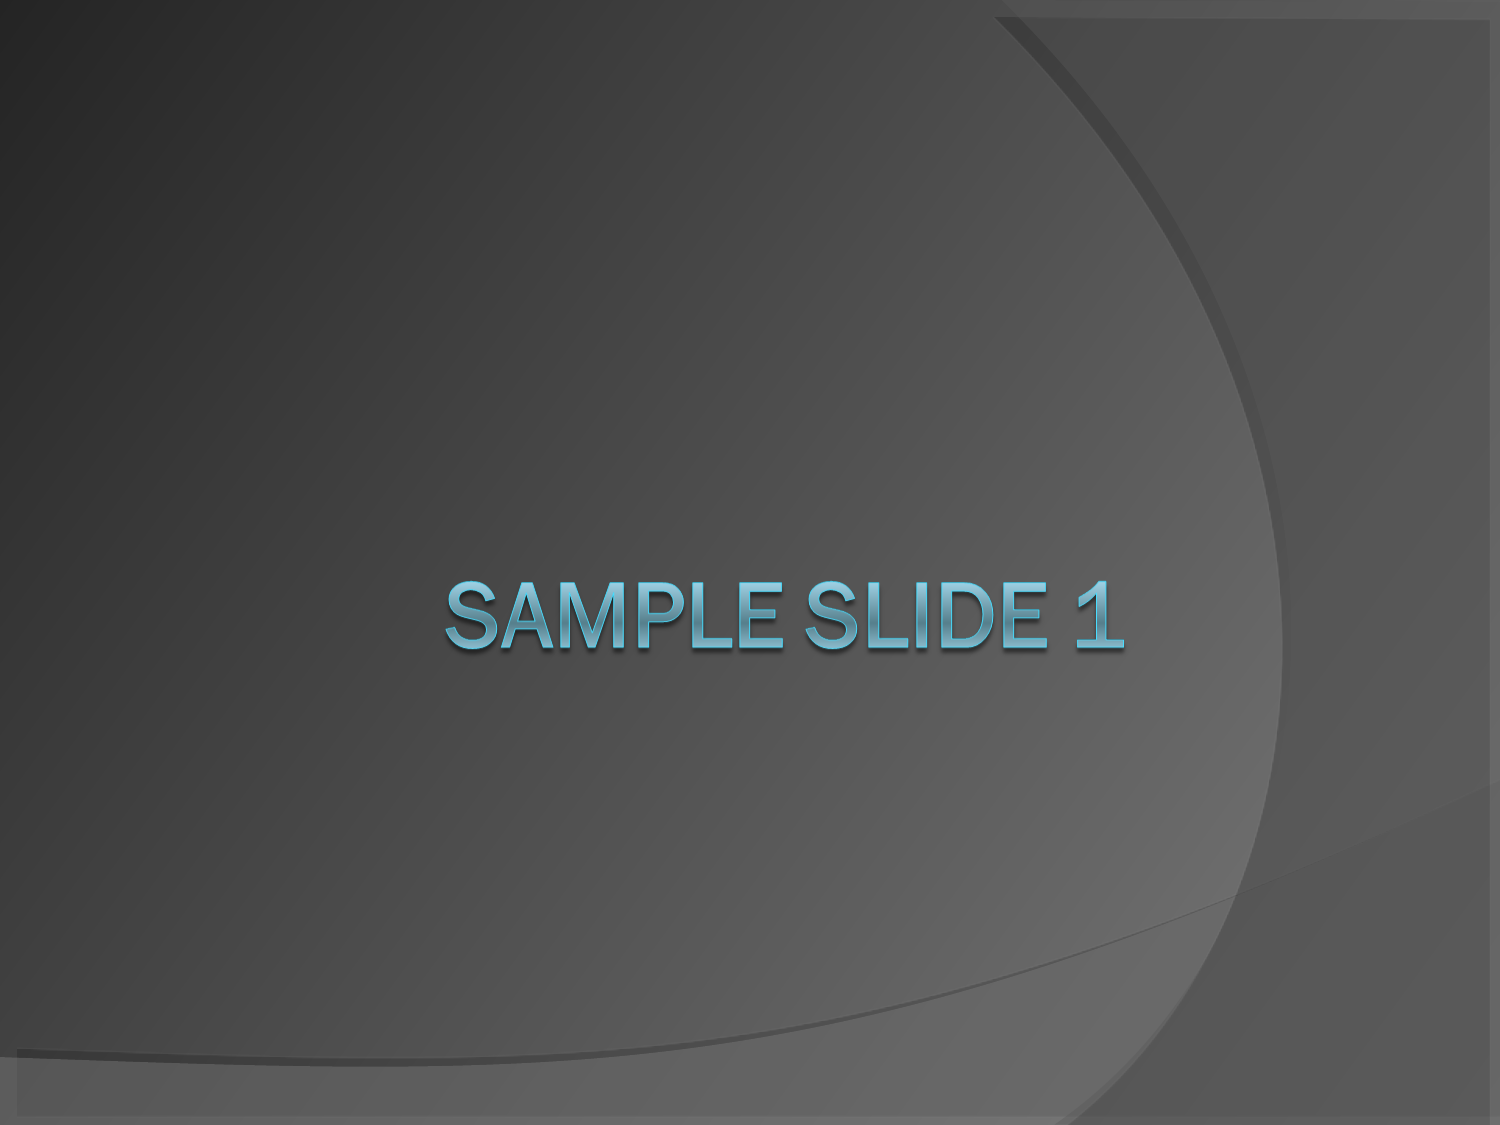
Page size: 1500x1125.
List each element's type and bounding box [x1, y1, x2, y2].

text_box [69, 253, 1191, 927]
